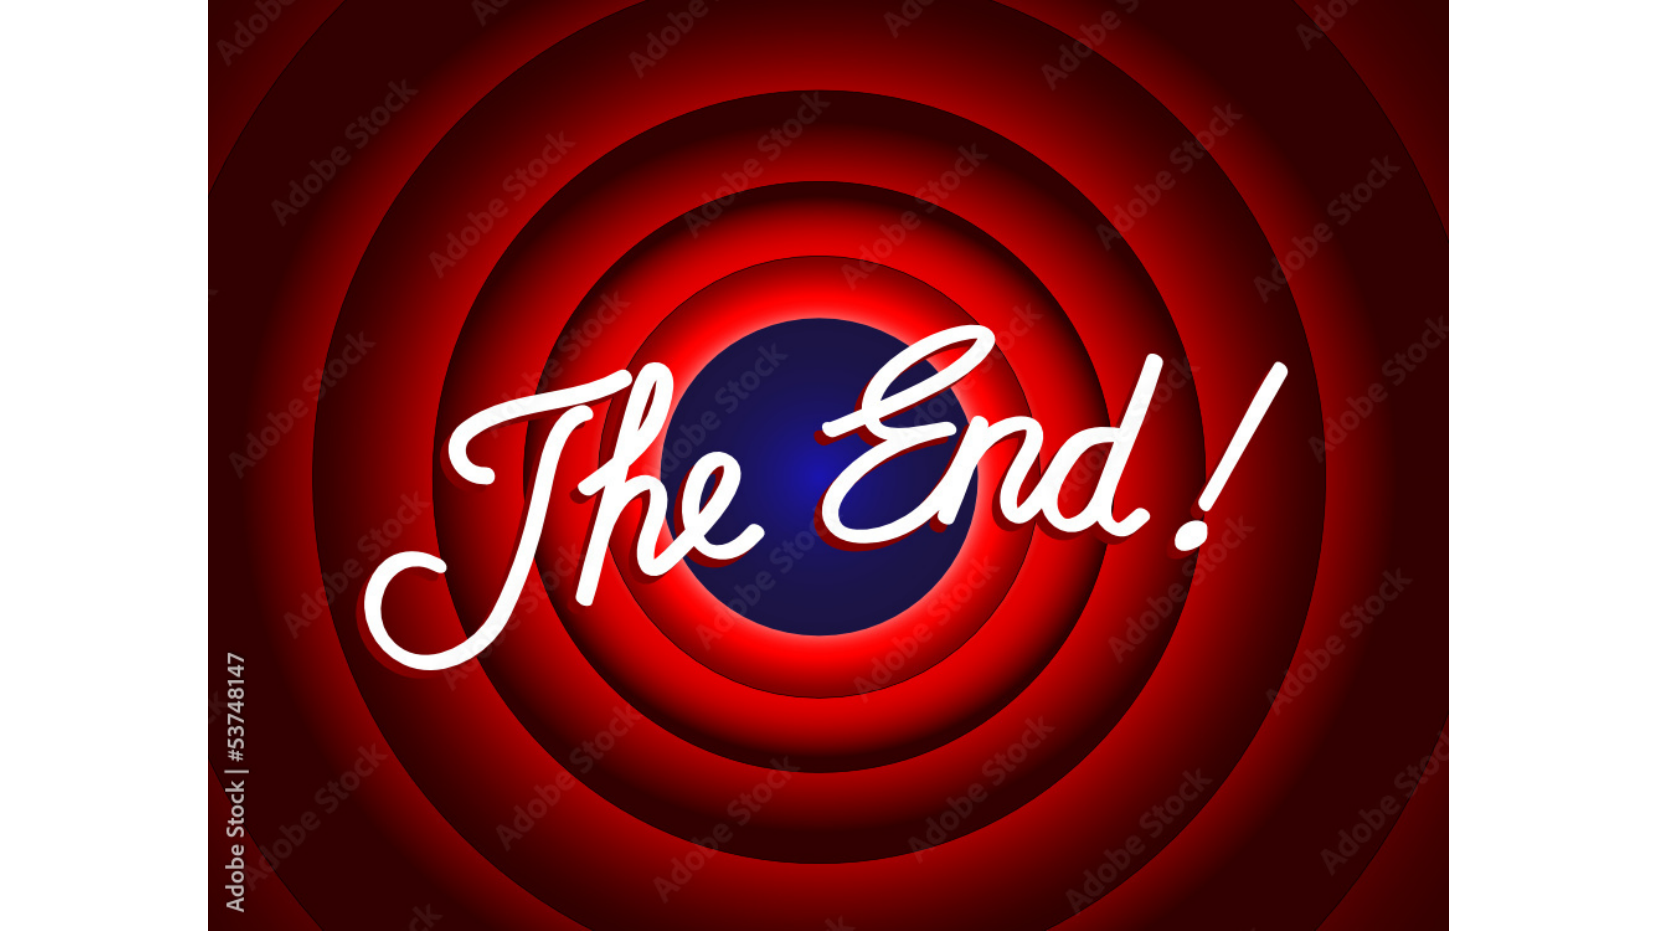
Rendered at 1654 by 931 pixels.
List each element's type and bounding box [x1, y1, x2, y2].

picture [208, 0, 1449, 931]
